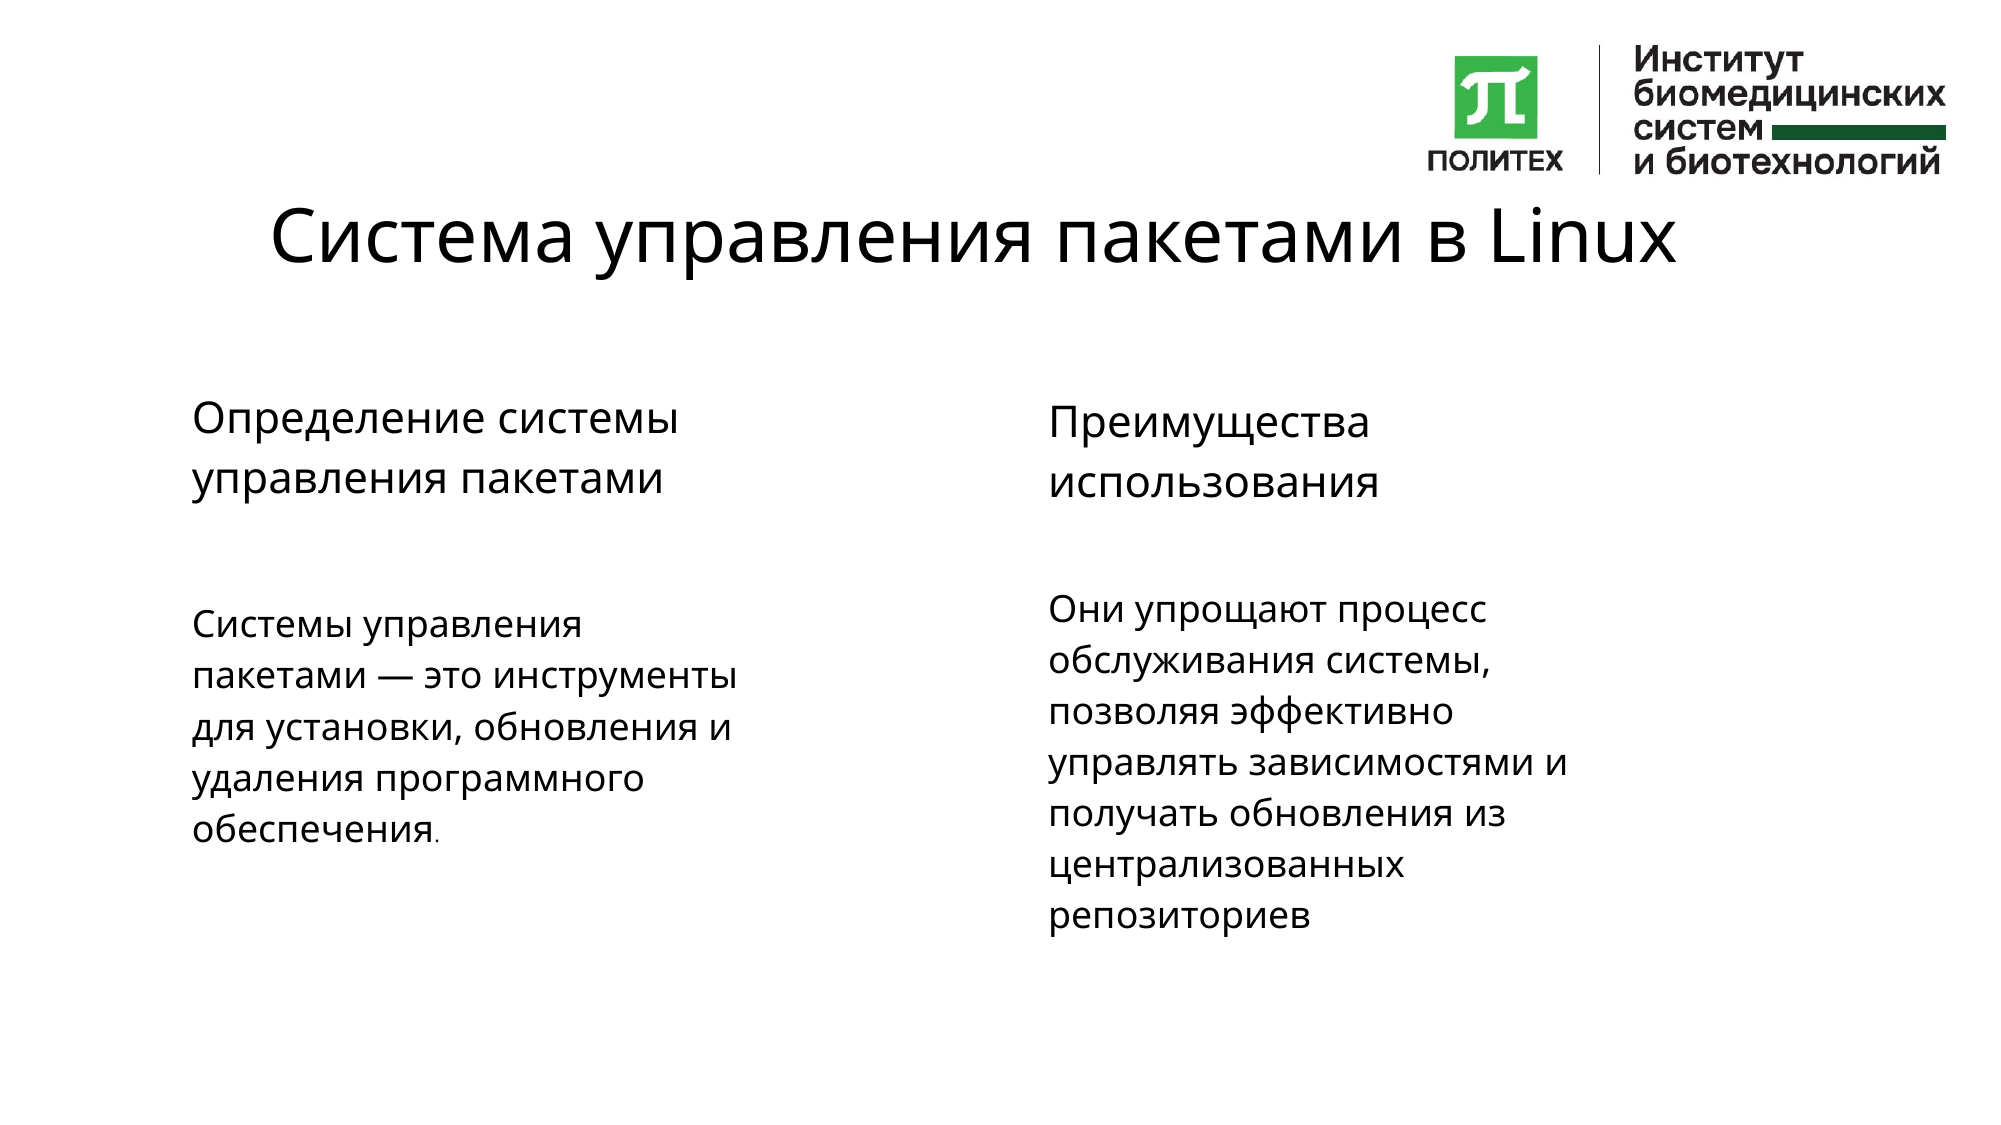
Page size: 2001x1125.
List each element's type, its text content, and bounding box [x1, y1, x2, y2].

text_box Определение системы управления пакетами [177, 379, 739, 559]
text_box Преимущества использования [1033, 383, 1536, 575]
text_box Система управления пакетами в Linux [236, 142, 1713, 325]
text_box Они упрощают процесс обслуживания системы, позволяя эффективно управлять зависимостями и получать обновления из централизованных репозиториев [1033, 575, 1625, 816]
text_box Системы управления пакетами — это инструменты для установки, обновления и удаления программного обеспечения. [177, 590, 768, 891]
picture [1387, 23, 1976, 207]
